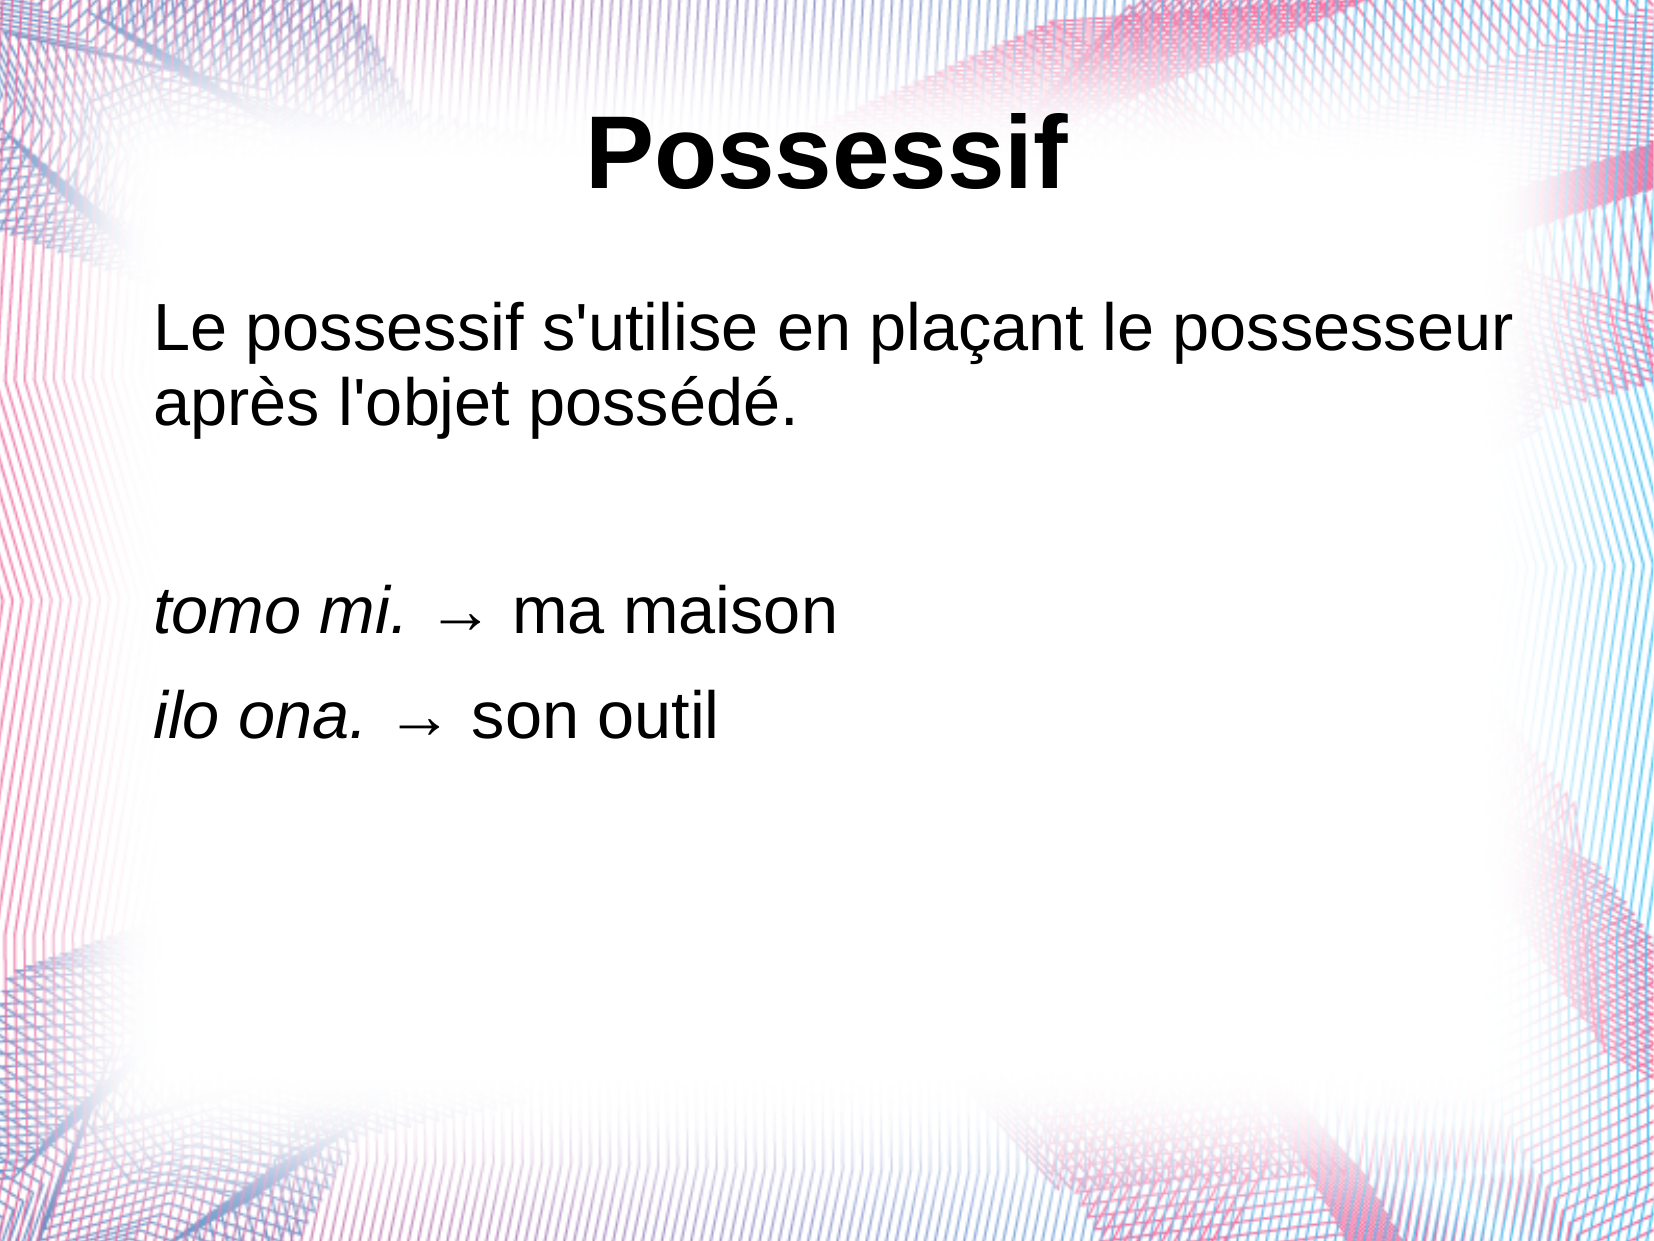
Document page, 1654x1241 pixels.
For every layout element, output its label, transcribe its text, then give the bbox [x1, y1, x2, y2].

picture [0, 0, 1654, 1241]
title Possessif [82, 49, 1571, 257]
list Le possessif s'utilise en plaçant le possesseur après l'objet possédé. tomo mi. → ma maison ilo ona. → son outil [82, 290, 1571, 1010]
